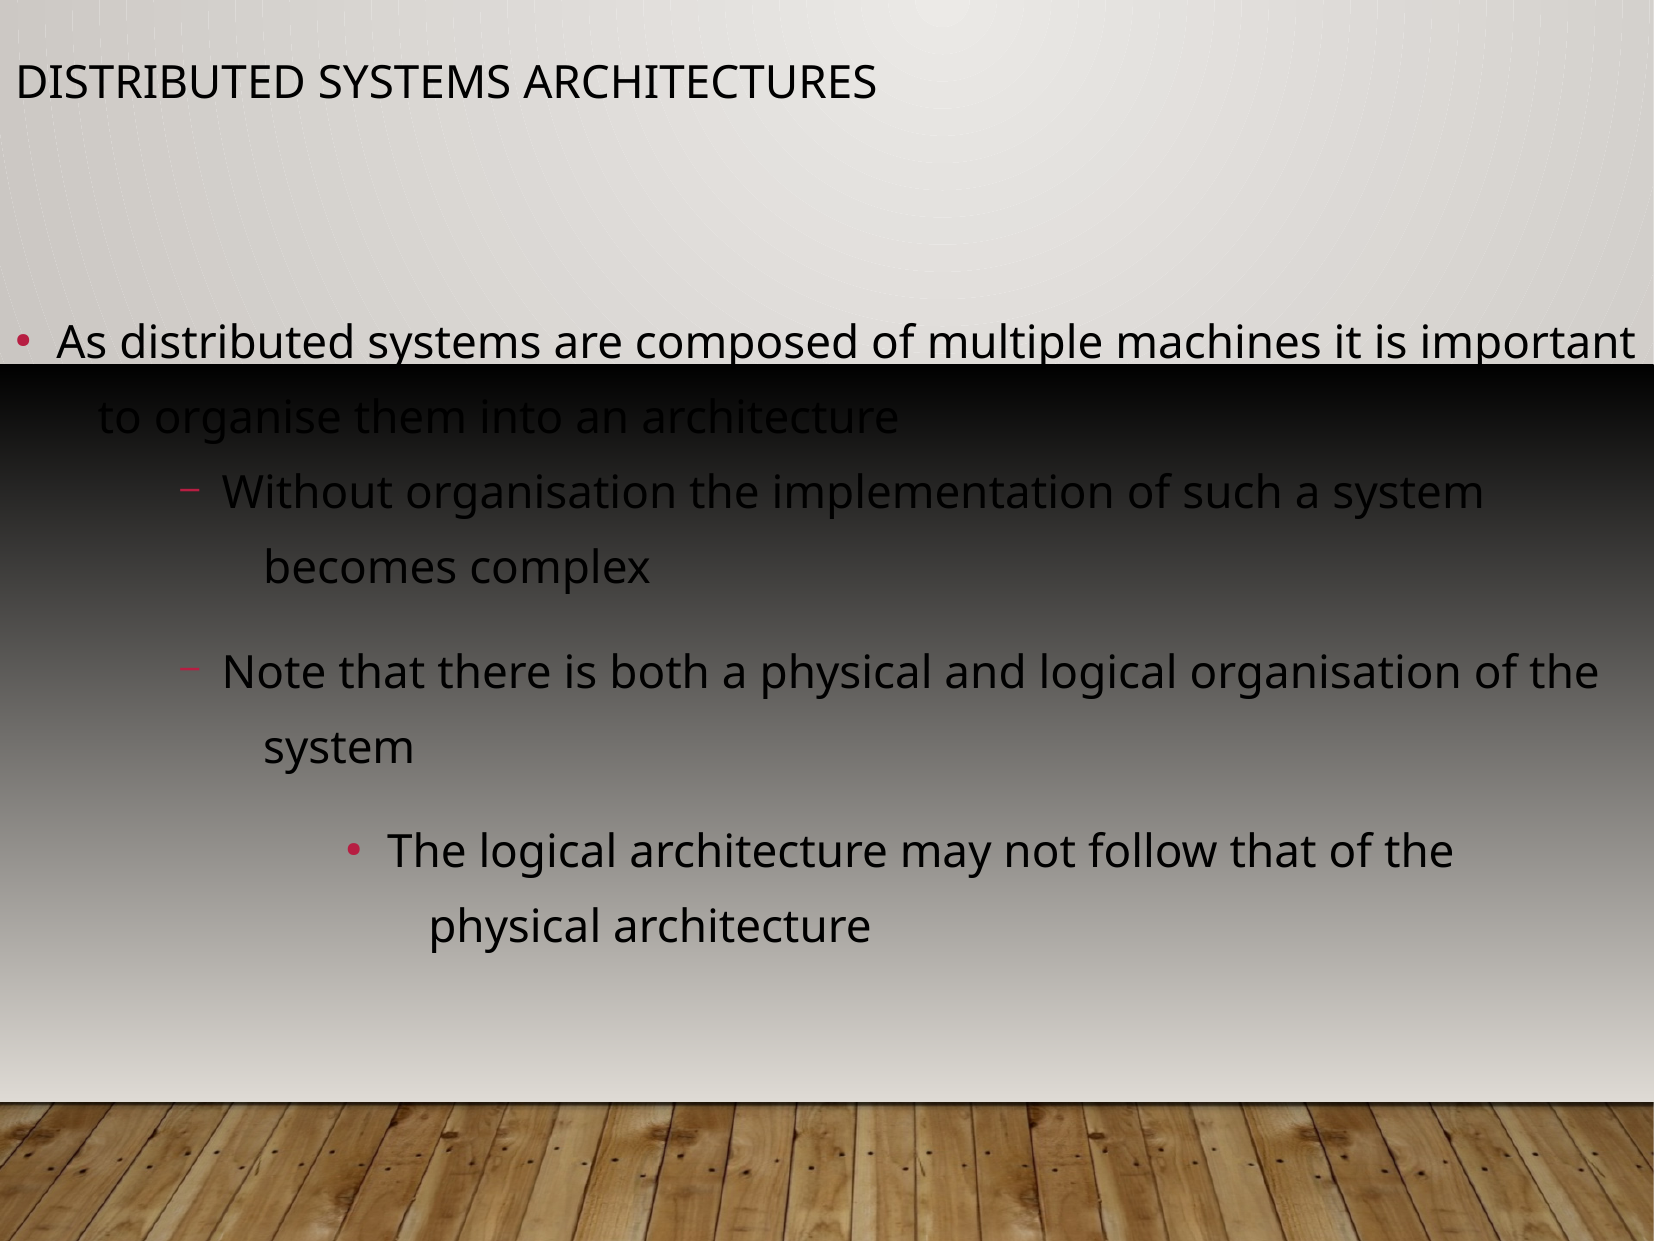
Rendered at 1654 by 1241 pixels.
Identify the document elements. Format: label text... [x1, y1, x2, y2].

title Distributed Systems Architectures [0, 45, 1654, 260]
list As distributed systems are composed of multiple machines it is important to organise them into an architecture Without organisation the implementation of such a system becomes complex Note that there is both a physical and logical organisation of the system The logical architecture may not follow that of the physical architecture [0, 290, 1654, 1010]
